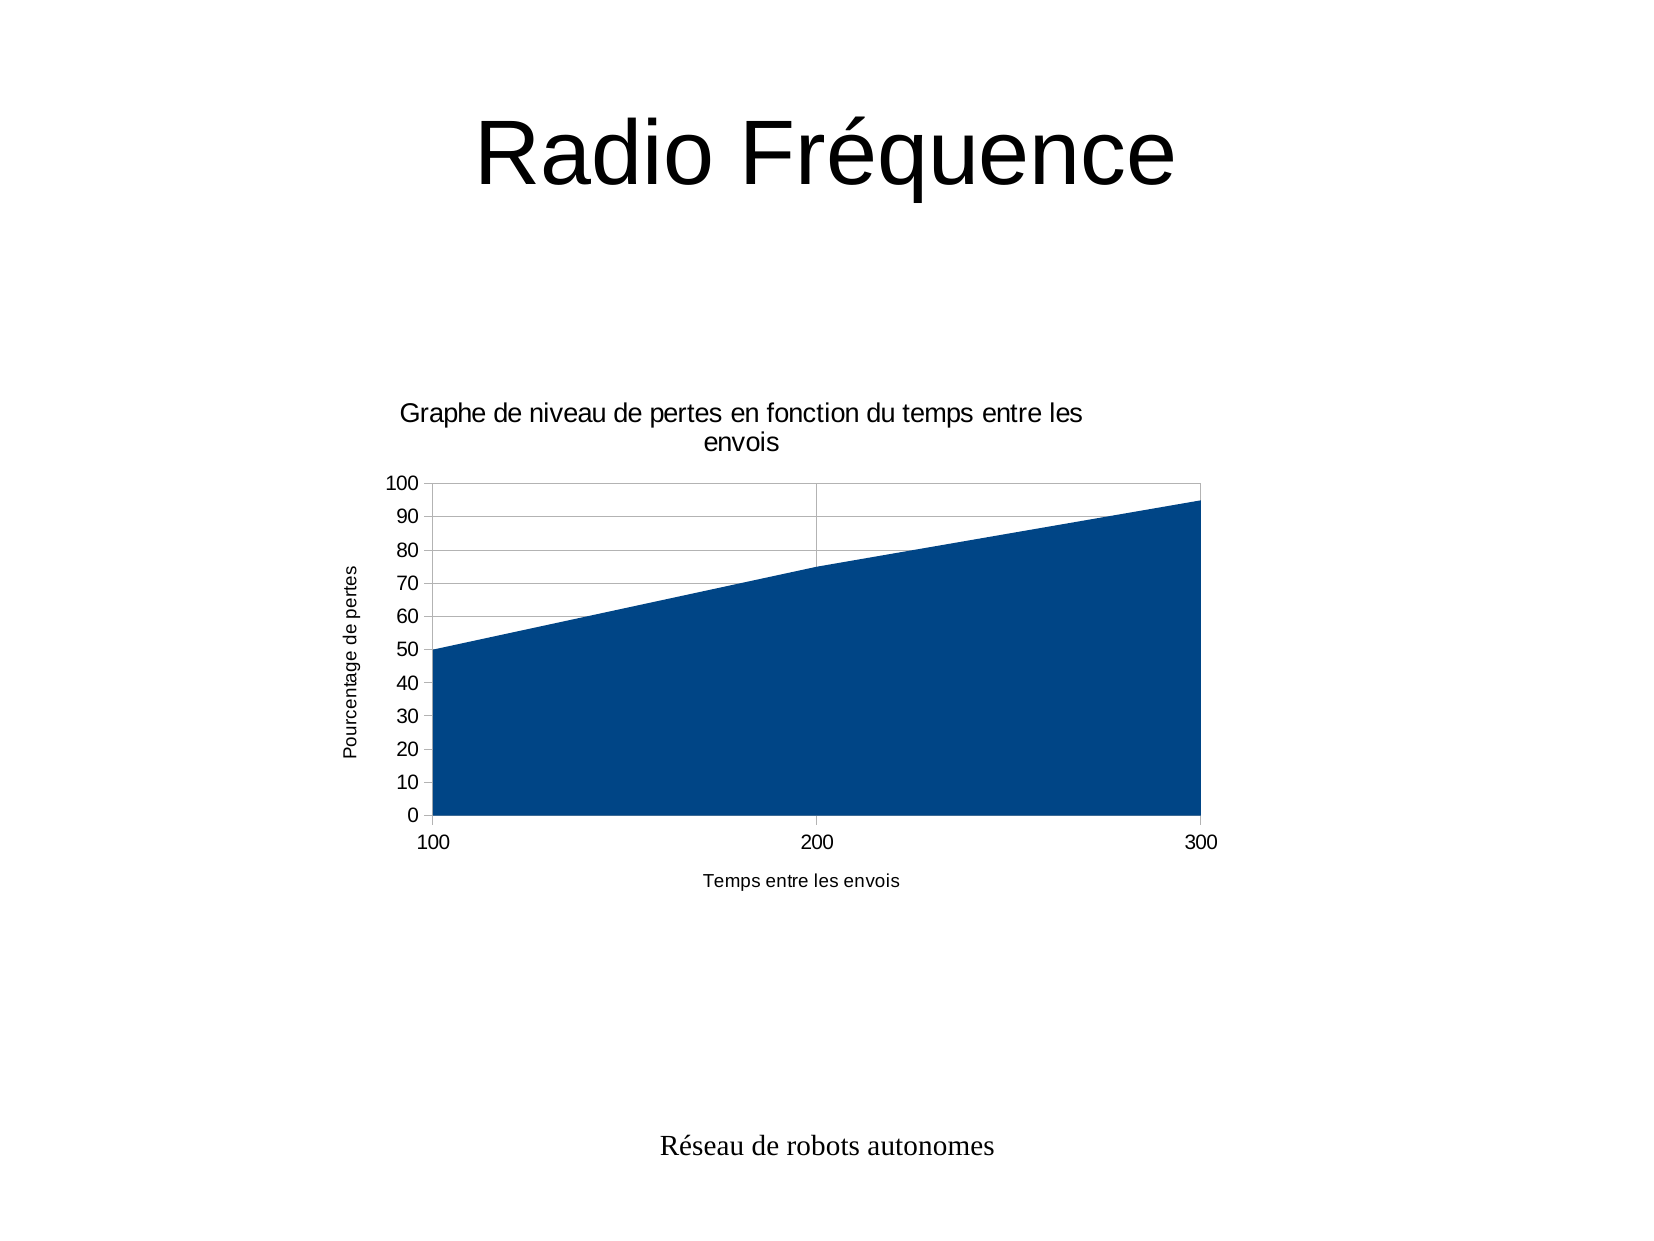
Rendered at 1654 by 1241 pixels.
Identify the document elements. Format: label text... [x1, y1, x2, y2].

title Radio Fréquence [82, 49, 1571, 257]
chart [307, 366, 1236, 923]
